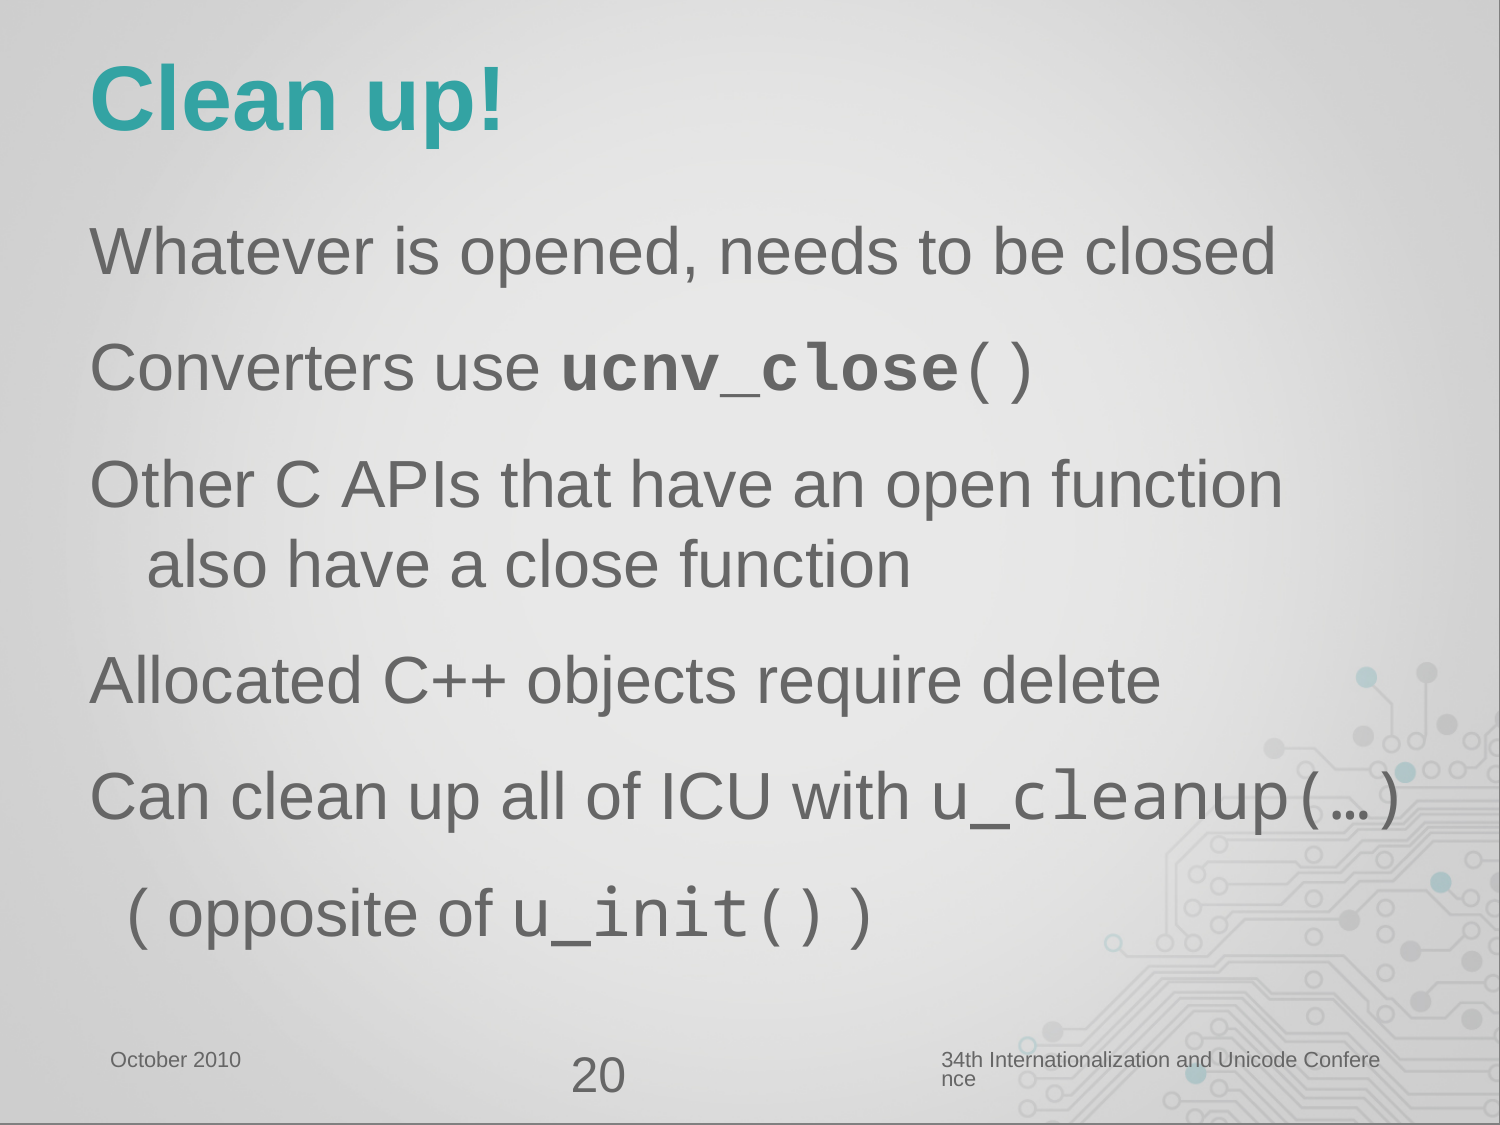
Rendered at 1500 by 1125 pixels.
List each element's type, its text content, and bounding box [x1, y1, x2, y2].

title Clean up! [75, 31, 1426, 157]
picture [0, 0, 1499, 1123]
list Whatever is opened, needs to be closed Converters use ucnv_close() Other C APIs that have an open function also have a close function Allocated C++ objects require delete Can clean up all of ICU with u_cleanup(…) ( opposite of u_init() ) [75, 200, 1426, 1038]
